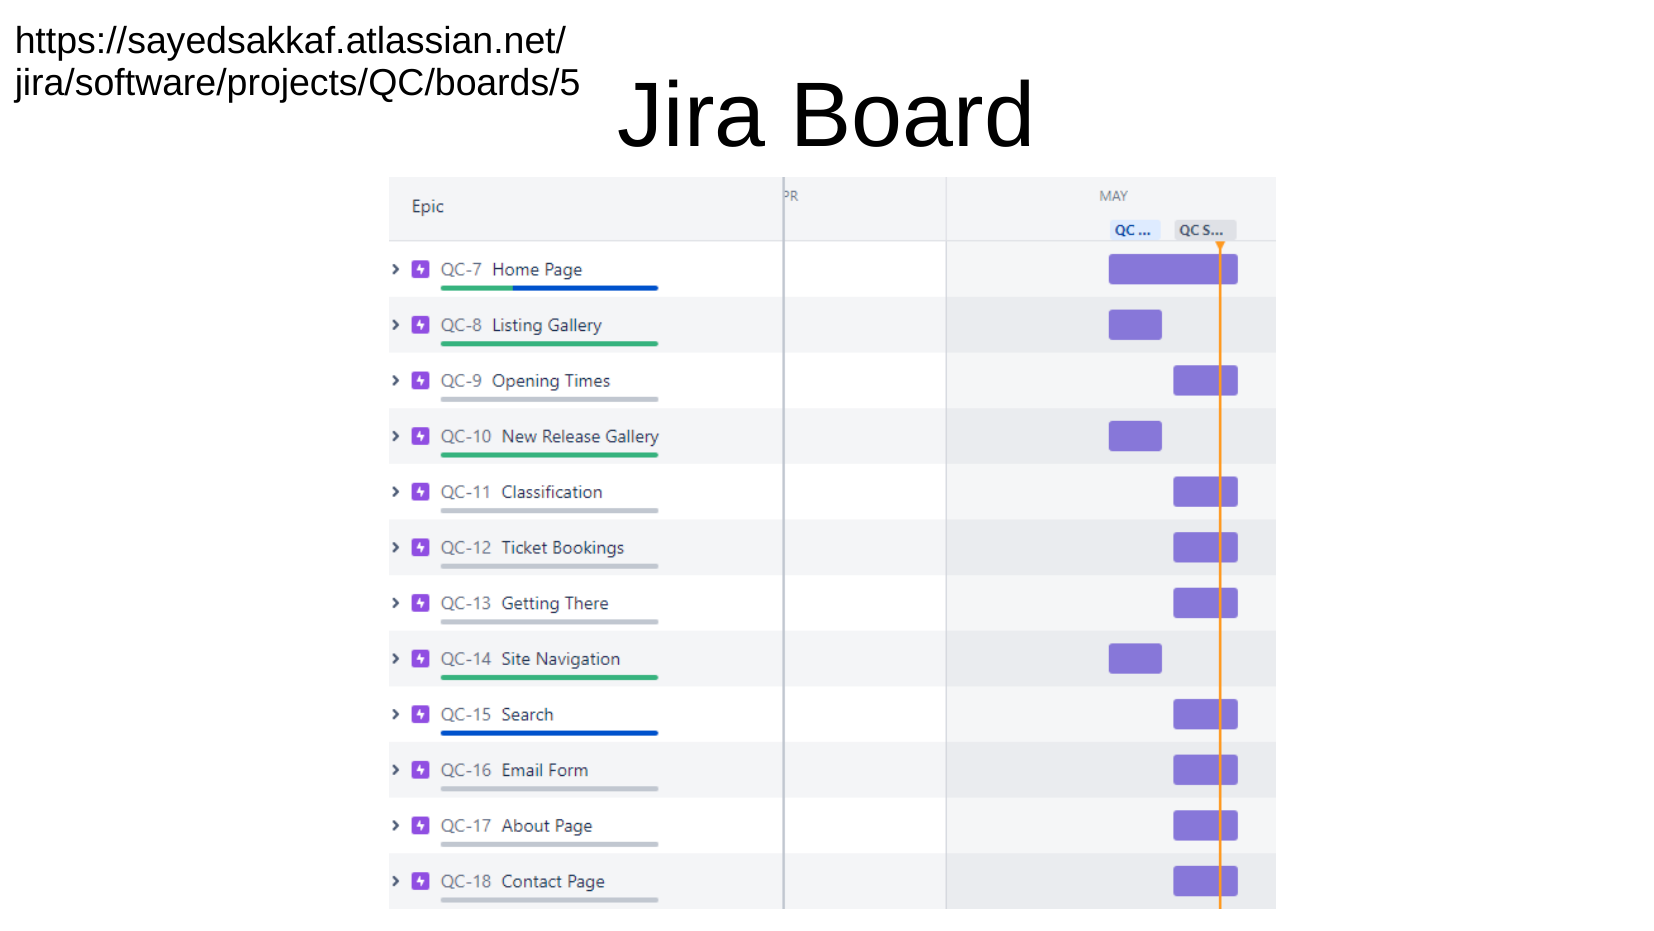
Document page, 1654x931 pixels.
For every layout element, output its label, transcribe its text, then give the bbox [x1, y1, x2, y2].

text_box https://sayedsakkaf.atlassian.net/jira/software/projects/QC/boards/5 [0, 11, 650, 131]
title Jira Board [82, 37, 1571, 193]
picture [389, 177, 1276, 909]
